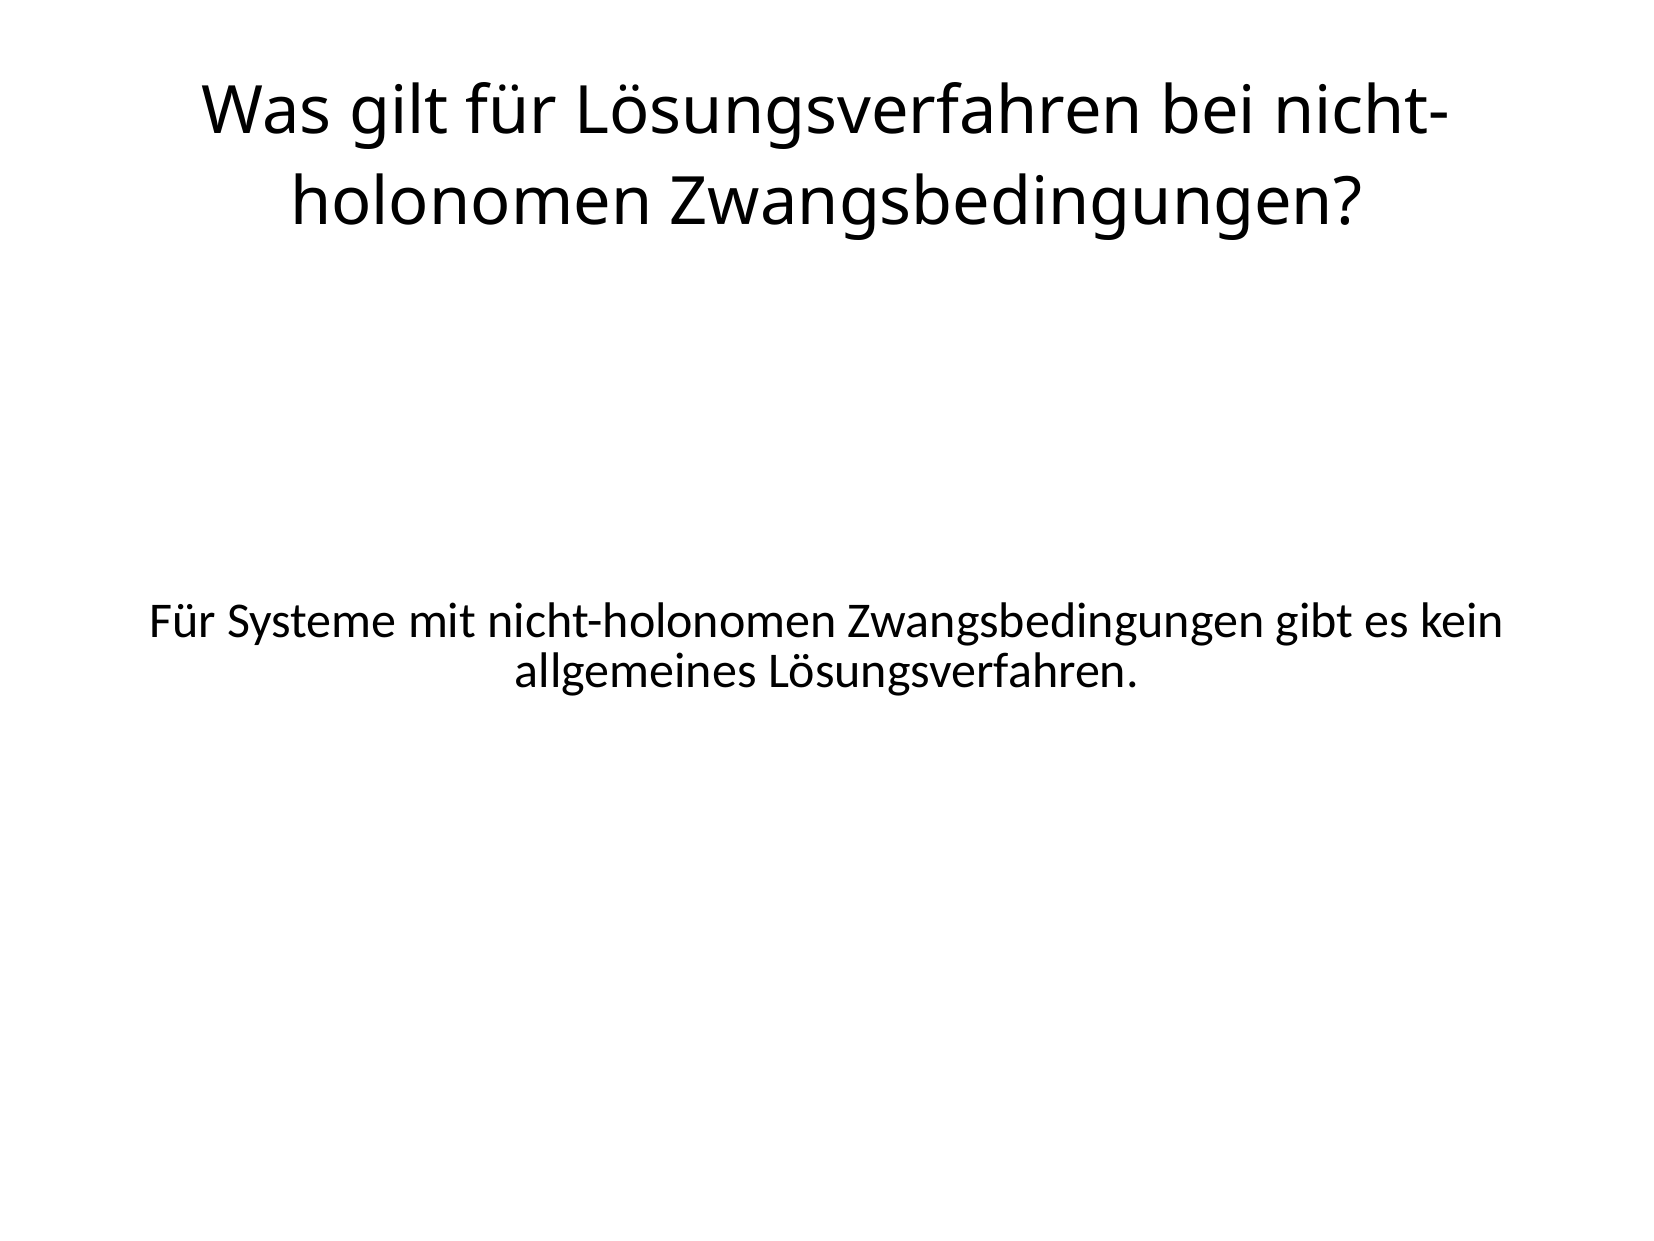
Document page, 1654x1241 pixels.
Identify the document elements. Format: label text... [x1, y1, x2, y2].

subtitle Für Systeme mit nicht-holonomen Zwangsbedingungen gibt es kein allgemeines Lösungsverfahren. [82, 290, 1571, 1010]
title Was gilt für Lösungsverfahren bei nicht-holonomen Zwangsbedingungen? [82, 49, 1571, 257]
